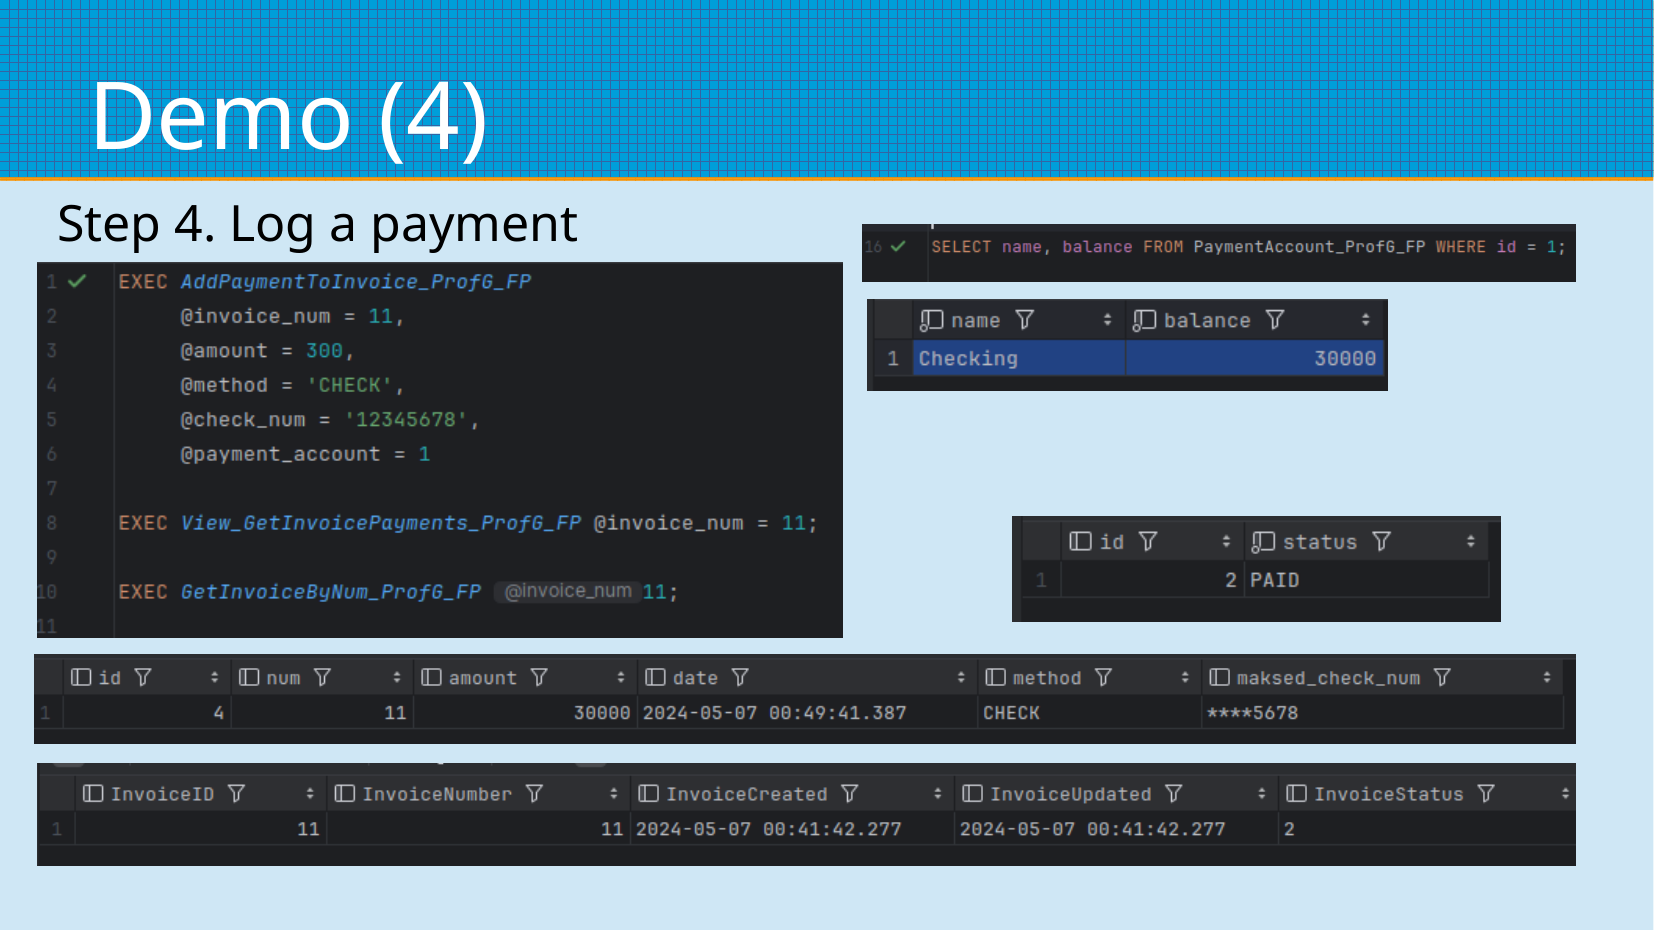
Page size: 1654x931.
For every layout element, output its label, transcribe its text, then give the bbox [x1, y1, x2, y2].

picture [37, 763, 1576, 866]
picture [34, 654, 1576, 744]
title Demo (4) [88, 14, 1565, 178]
list Step 4. Log a payment [0, 187, 1463, 764]
picture [1012, 516, 1501, 622]
picture [37, 262, 843, 638]
picture [862, 224, 1576, 282]
picture [867, 299, 1388, 391]
